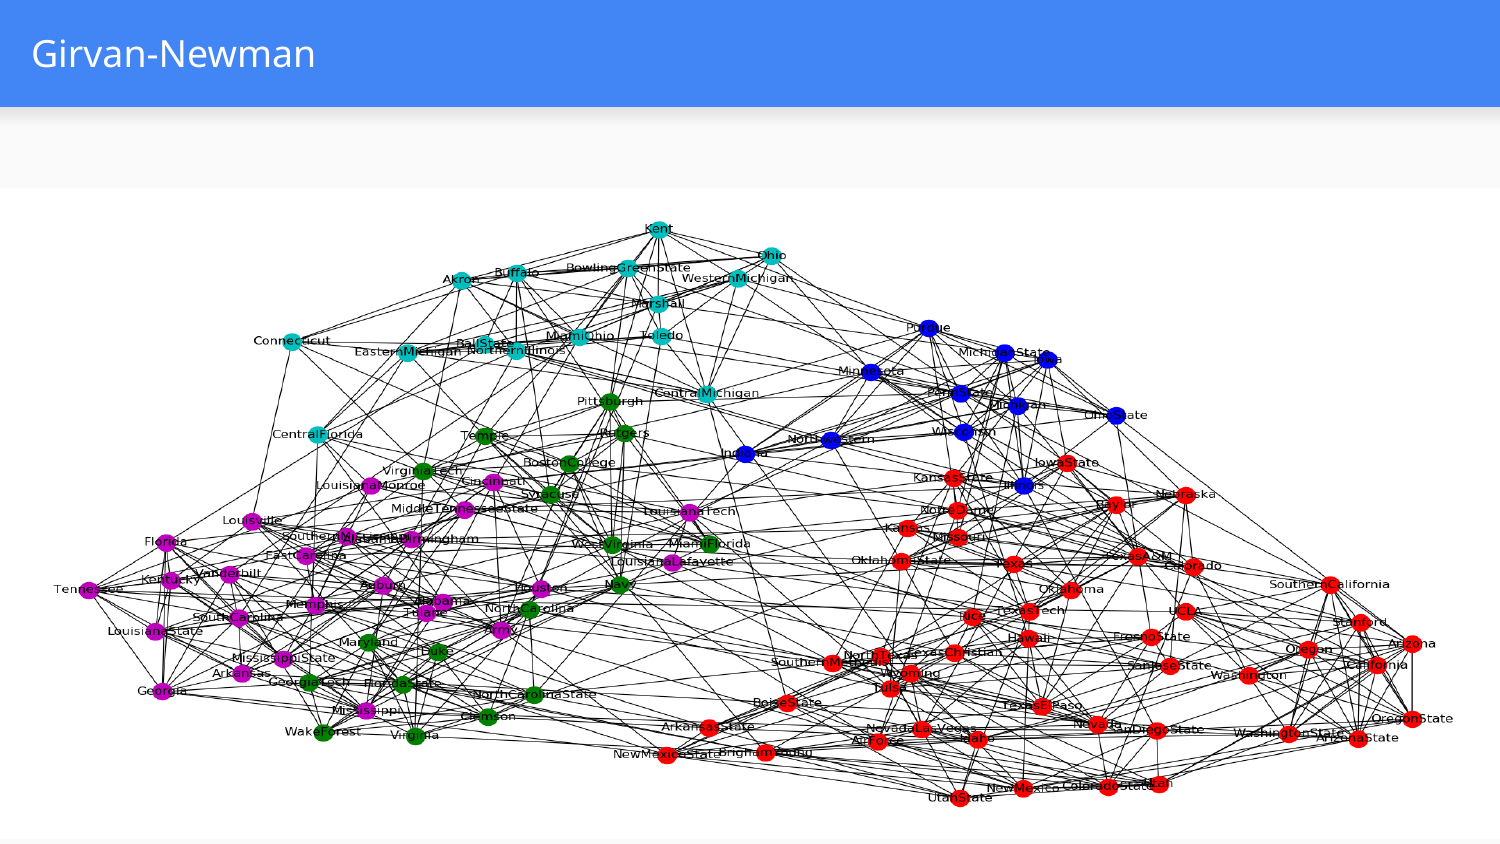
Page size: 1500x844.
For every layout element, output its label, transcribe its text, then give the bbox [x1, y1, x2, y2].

picture [0, 188, 1500, 839]
title Girvan-Newman [16, 2, 1464, 102]
